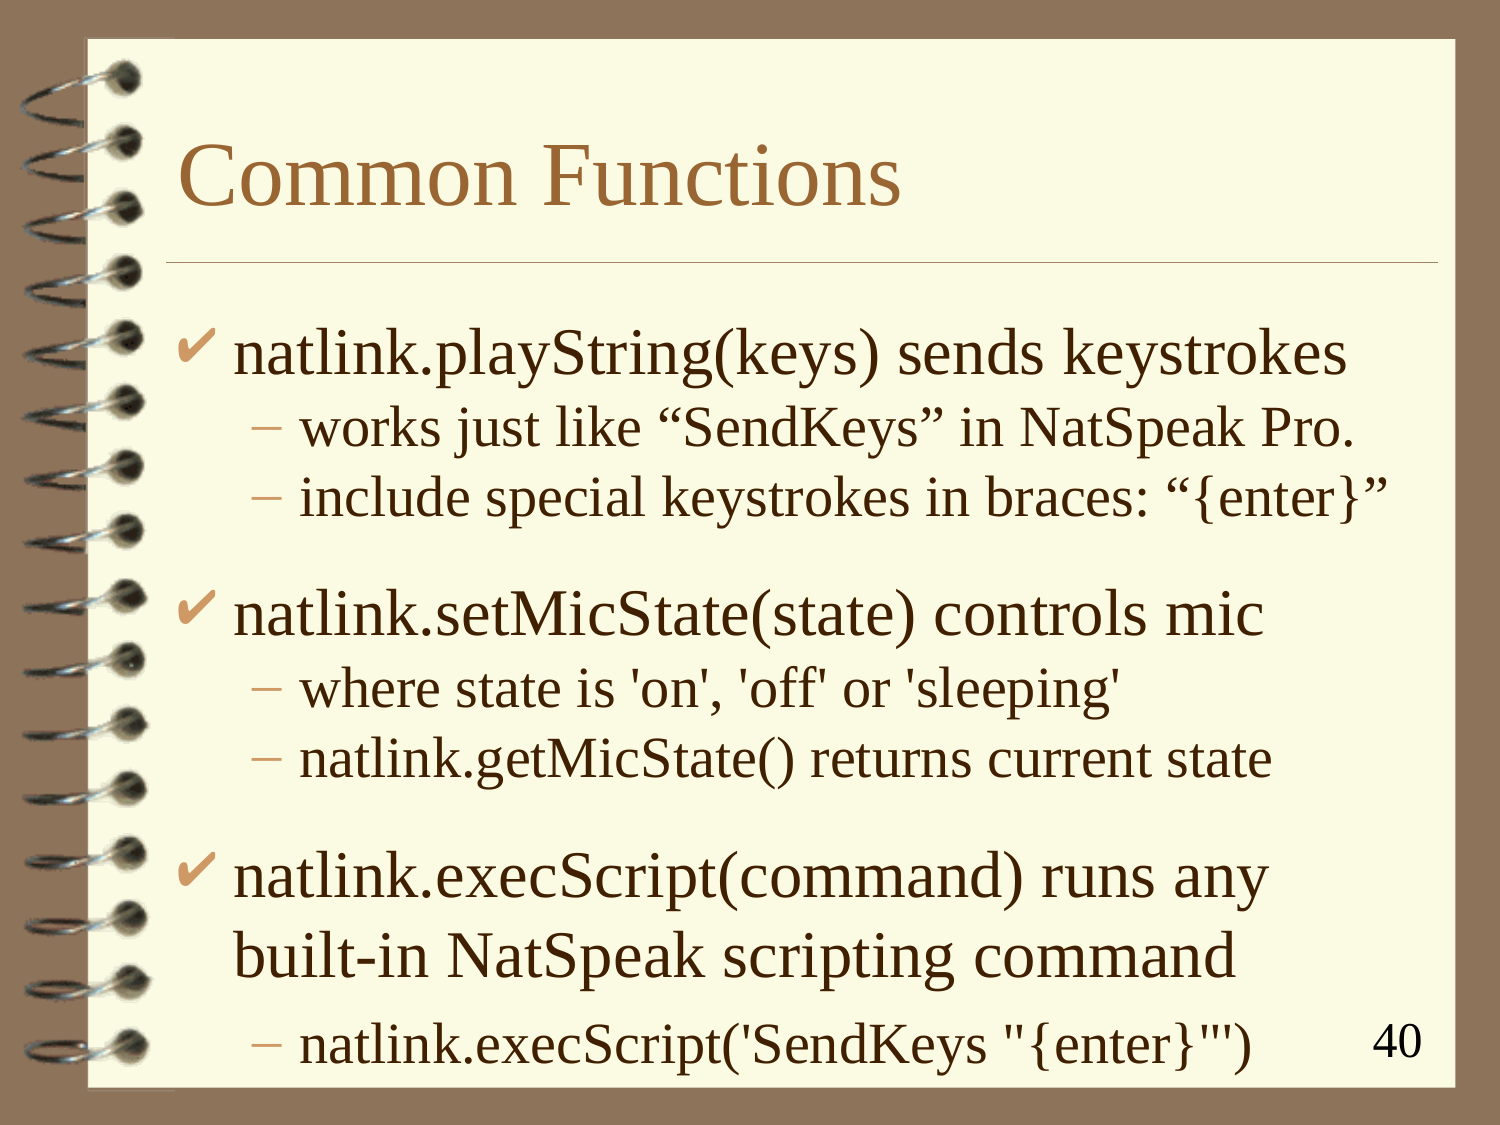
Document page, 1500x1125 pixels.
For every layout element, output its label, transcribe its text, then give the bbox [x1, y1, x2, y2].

title Common Functions [162, 74, 1438, 263]
list natlink.playString(keys) sends keystrokes works just like “SendKeys” in NatSpeak Pro. include special keystrokes in braces: “{enter}” natlink.setMicState(state) controls mic where state is 'on', 'off' or 'sleeping' natlink.getMicState() returns current state natlink.execScript(command) runs any built-in NatSpeak scripting command natlink.execScript('SendKeys "{enter}"') [162, 299, 1438, 976]
picture [0, 0, 175, 1125]
